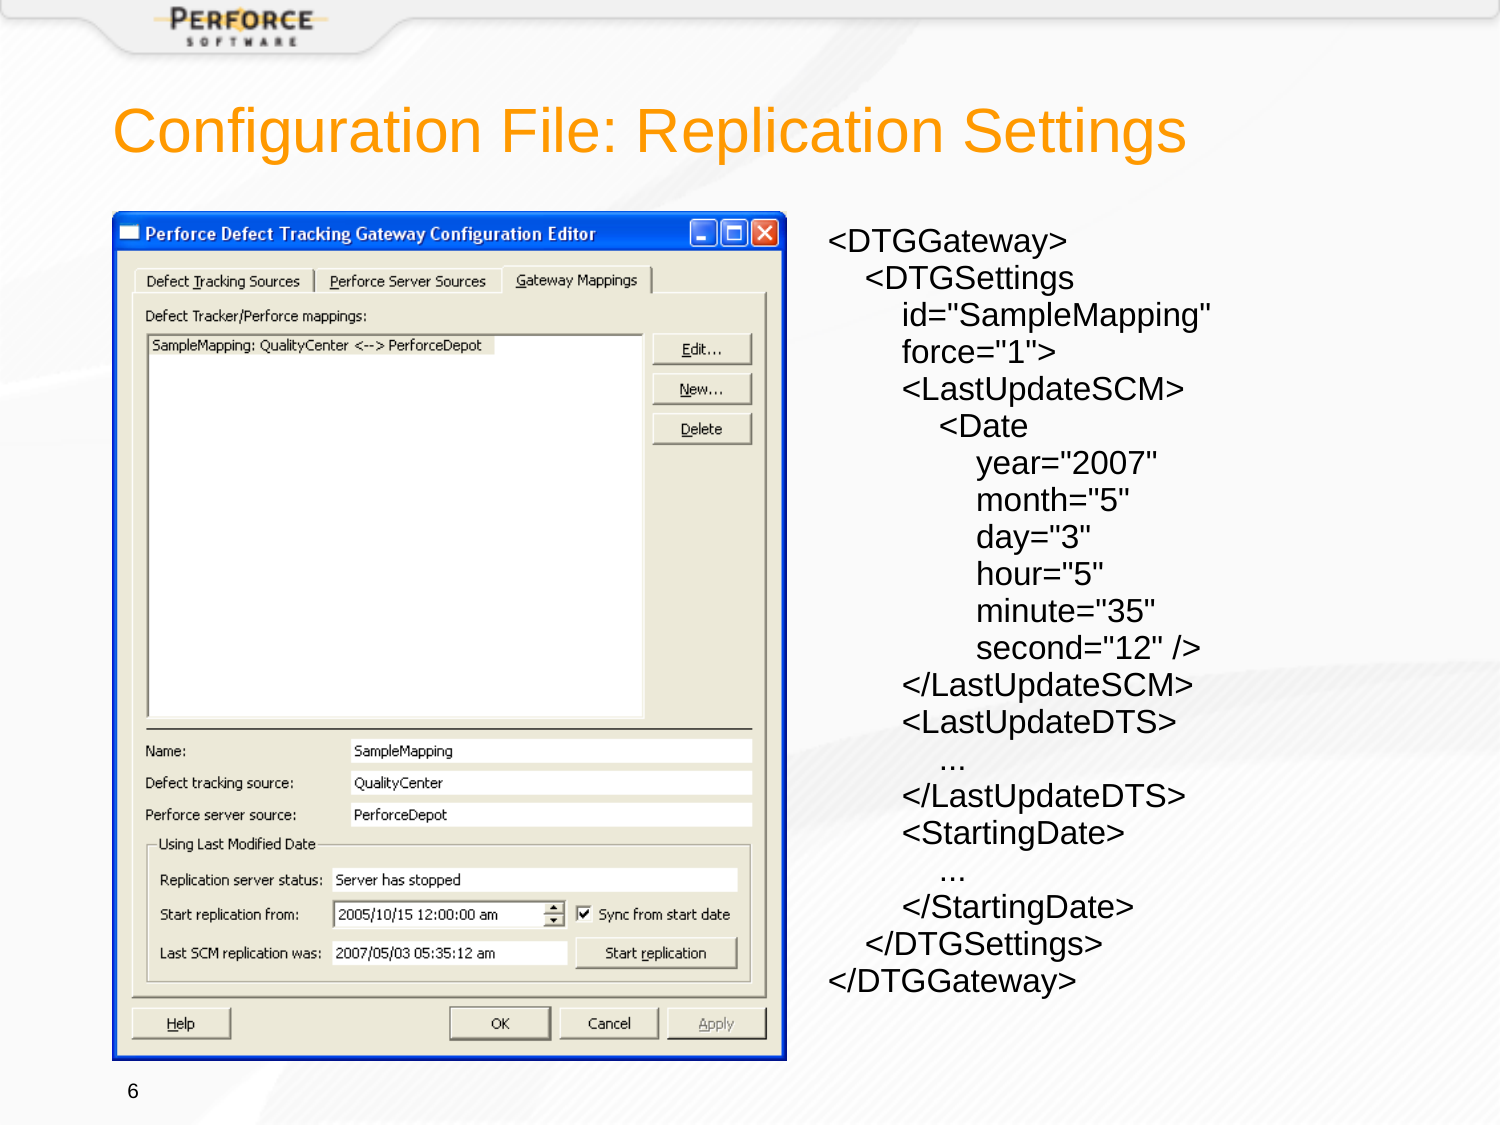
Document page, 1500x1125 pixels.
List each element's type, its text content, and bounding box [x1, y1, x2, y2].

title Configuration File: Replication Settings [112, 62, 1388, 201]
text_box <DTGGateway> <DTGSettings id="SampleMapping" force="1"> <LastUpdateSCM> <Date year="2007" month="5" day="3" hour="5" minute="35" second="12" /> </LastUpdateSCM> <LastUpdateDTS> ... </LastUpdateDTS> <StartingDate> ... </StartingDate> </DTGSettings> </DTGGateway> [813, 214, 1489, 1050]
picture [0, 0, 1500, 1125]
